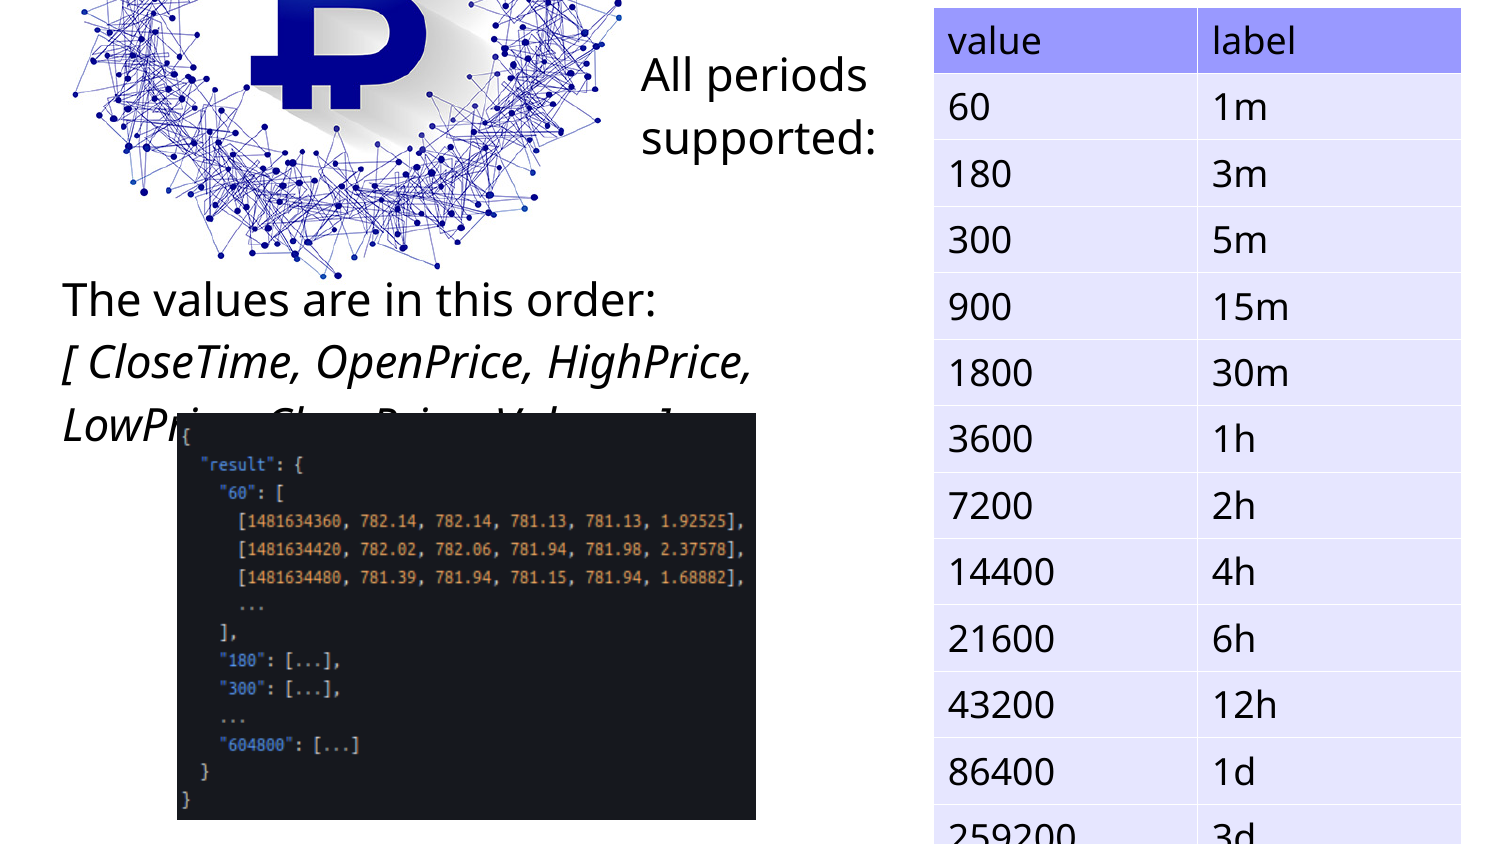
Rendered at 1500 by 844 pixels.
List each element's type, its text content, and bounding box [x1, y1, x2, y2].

table_cell 259200 [934, 805, 1197, 844]
picture [754, 142, 768, 151]
table_cell 14400 [934, 539, 1197, 604]
table_cell 12h [1198, 672, 1461, 737]
table_cell 259200 [1060, 827, 1071, 844]
table_cell 60 [934, 74, 1197, 139]
table_cell 1h [1198, 406, 1461, 472]
table_cell 7200 [934, 473, 1197, 538]
picture [843, 142, 856, 151]
table_header value [934, 8, 1197, 73]
table_cell 180 [934, 140, 1197, 206]
table_cell 1m [1198, 74, 1461, 139]
text_box The values are in this order: [ CloseTime, OpenPrice, HighPrice, LowPrice, ClosePrice, Volume ] [47, 259, 898, 414]
table_header label [1198, 8, 1461, 73]
table_cell 4h [1198, 539, 1461, 604]
table_cell 900 [934, 273, 1197, 339]
text_box All periods supported: [625, 35, 933, 142]
table_cell 1d [1198, 738, 1461, 804]
table_cell 15m [1198, 273, 1461, 339]
table_cell 6h [1198, 605, 1461, 671]
table_cell 5m [1198, 207, 1461, 272]
table_cell 259200 [995, 827, 1006, 838]
table_cell 86400 [934, 738, 1197, 804]
picture [0, 0, 1500, 844]
table_cell 259200 [1038, 827, 1049, 844]
picture [670, 142, 682, 151]
table_cell 3m [1198, 140, 1461, 206]
picture [727, 142, 740, 151]
table_cell 3600 [934, 406, 1197, 472]
table_cell 21600 [934, 605, 1197, 671]
table_cell 3d [1198, 805, 1461, 844]
table_cell 30m [1198, 340, 1461, 405]
table_cell 2h [1198, 473, 1461, 538]
table_cell 3d [1238, 833, 1250, 844]
table_cell 43200 [934, 672, 1197, 737]
table_cell 300 [934, 207, 1197, 272]
picture [698, 142, 711, 151]
table_cell 1800 [934, 340, 1197, 405]
